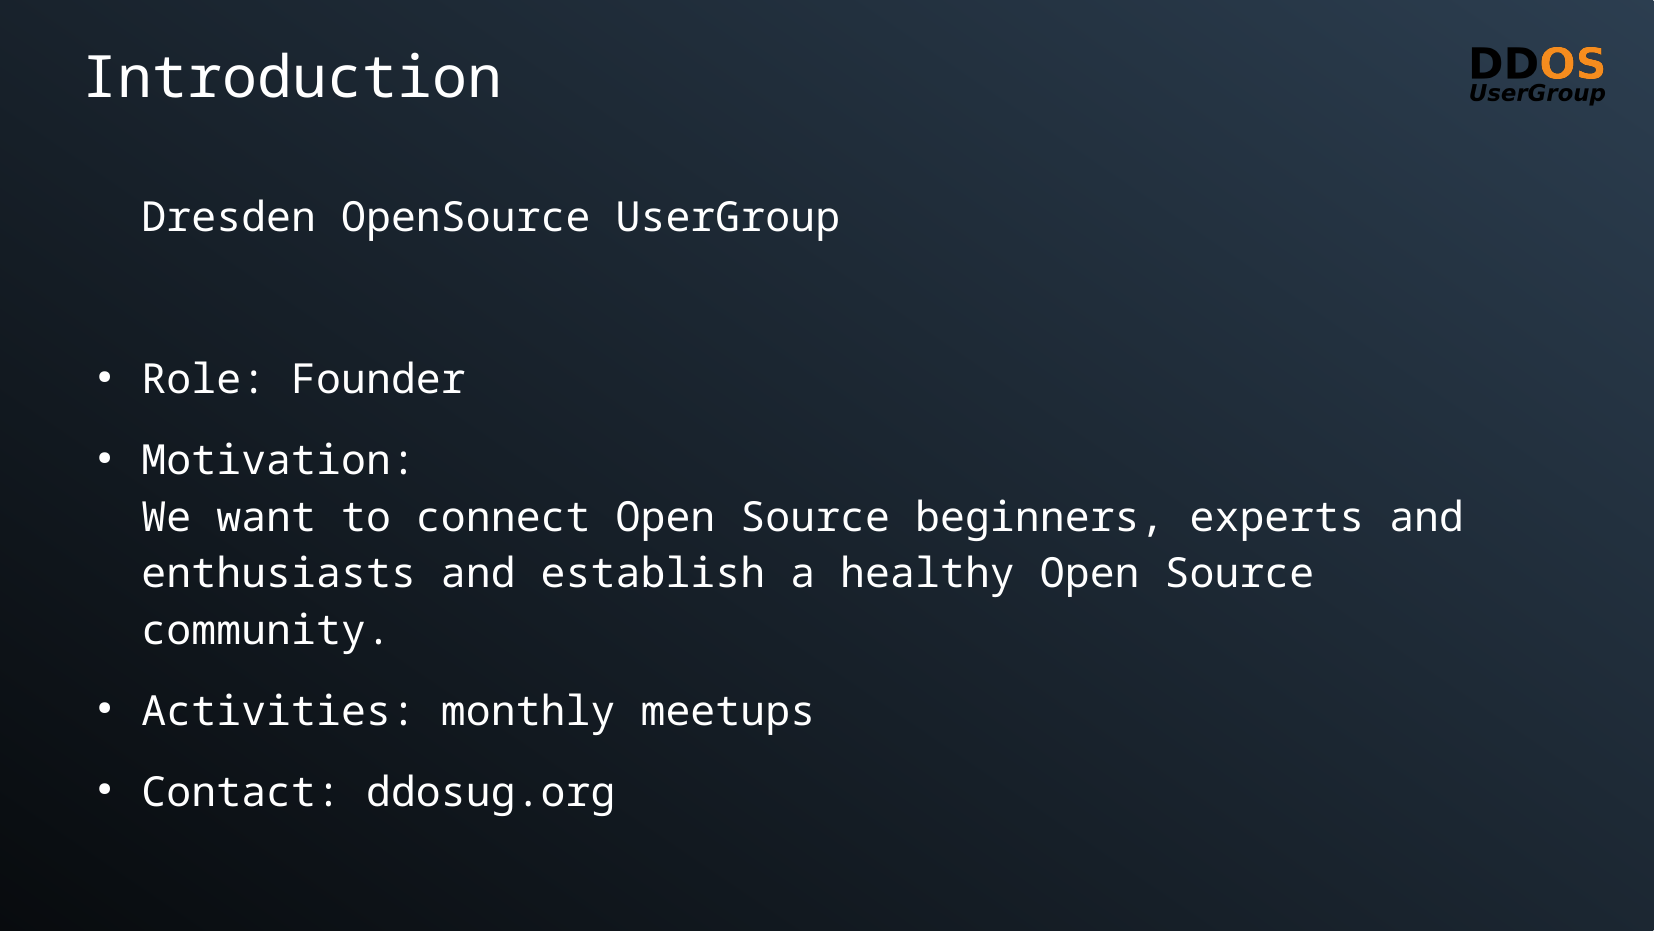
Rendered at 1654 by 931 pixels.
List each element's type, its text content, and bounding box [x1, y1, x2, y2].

list Dresden OpenSource UserGroup Role: Founder Motivation: We want to connect Open Source beginners, experts and enthusiasts and establish a healthy Open Source community. Activities: monthly meetups Contact: ddosug.org [82, 187, 1571, 826]
title Introduction [82, 37, 1388, 113]
picture [1462, 0, 1613, 151]
